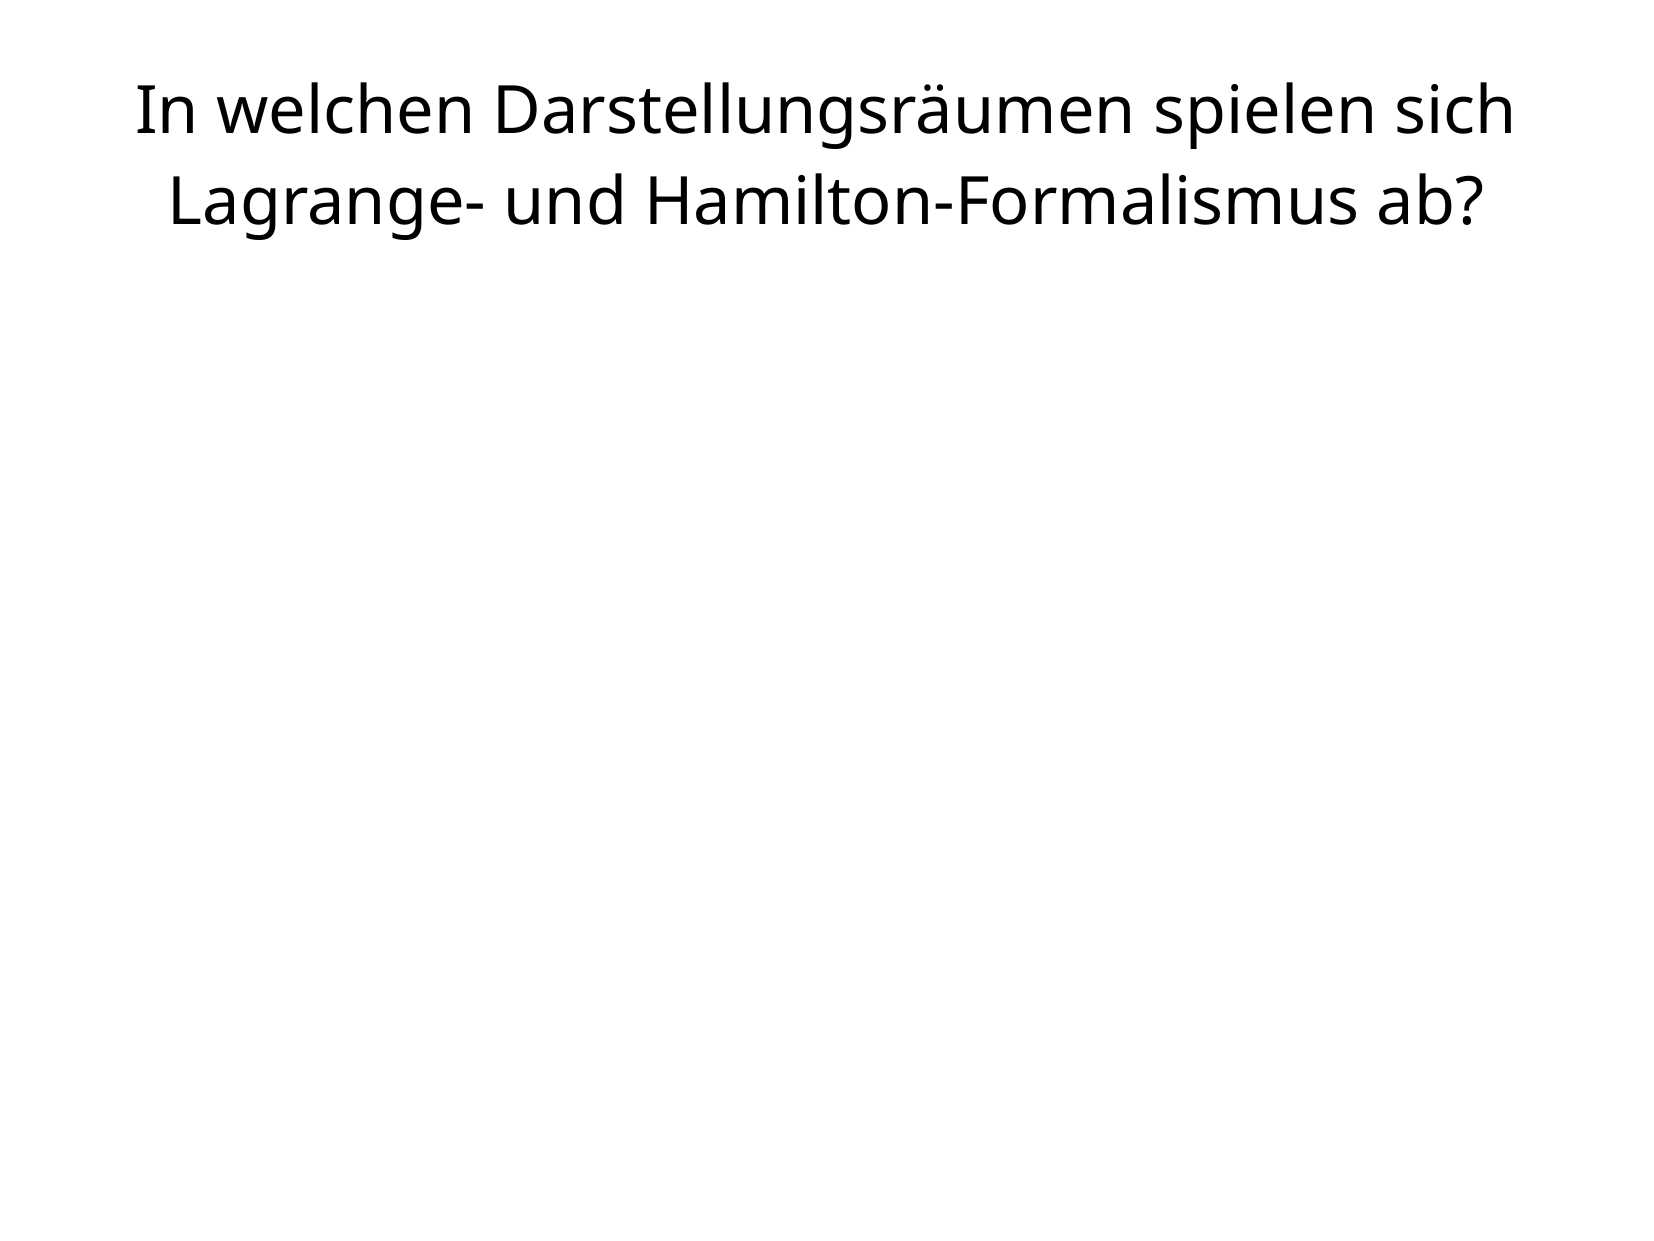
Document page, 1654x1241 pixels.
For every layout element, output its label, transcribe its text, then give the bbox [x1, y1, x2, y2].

title In welchen Darstellungsräumen spielen sich Lagrange- und Hamilton-Formalismus ab? [82, 49, 1571, 257]
